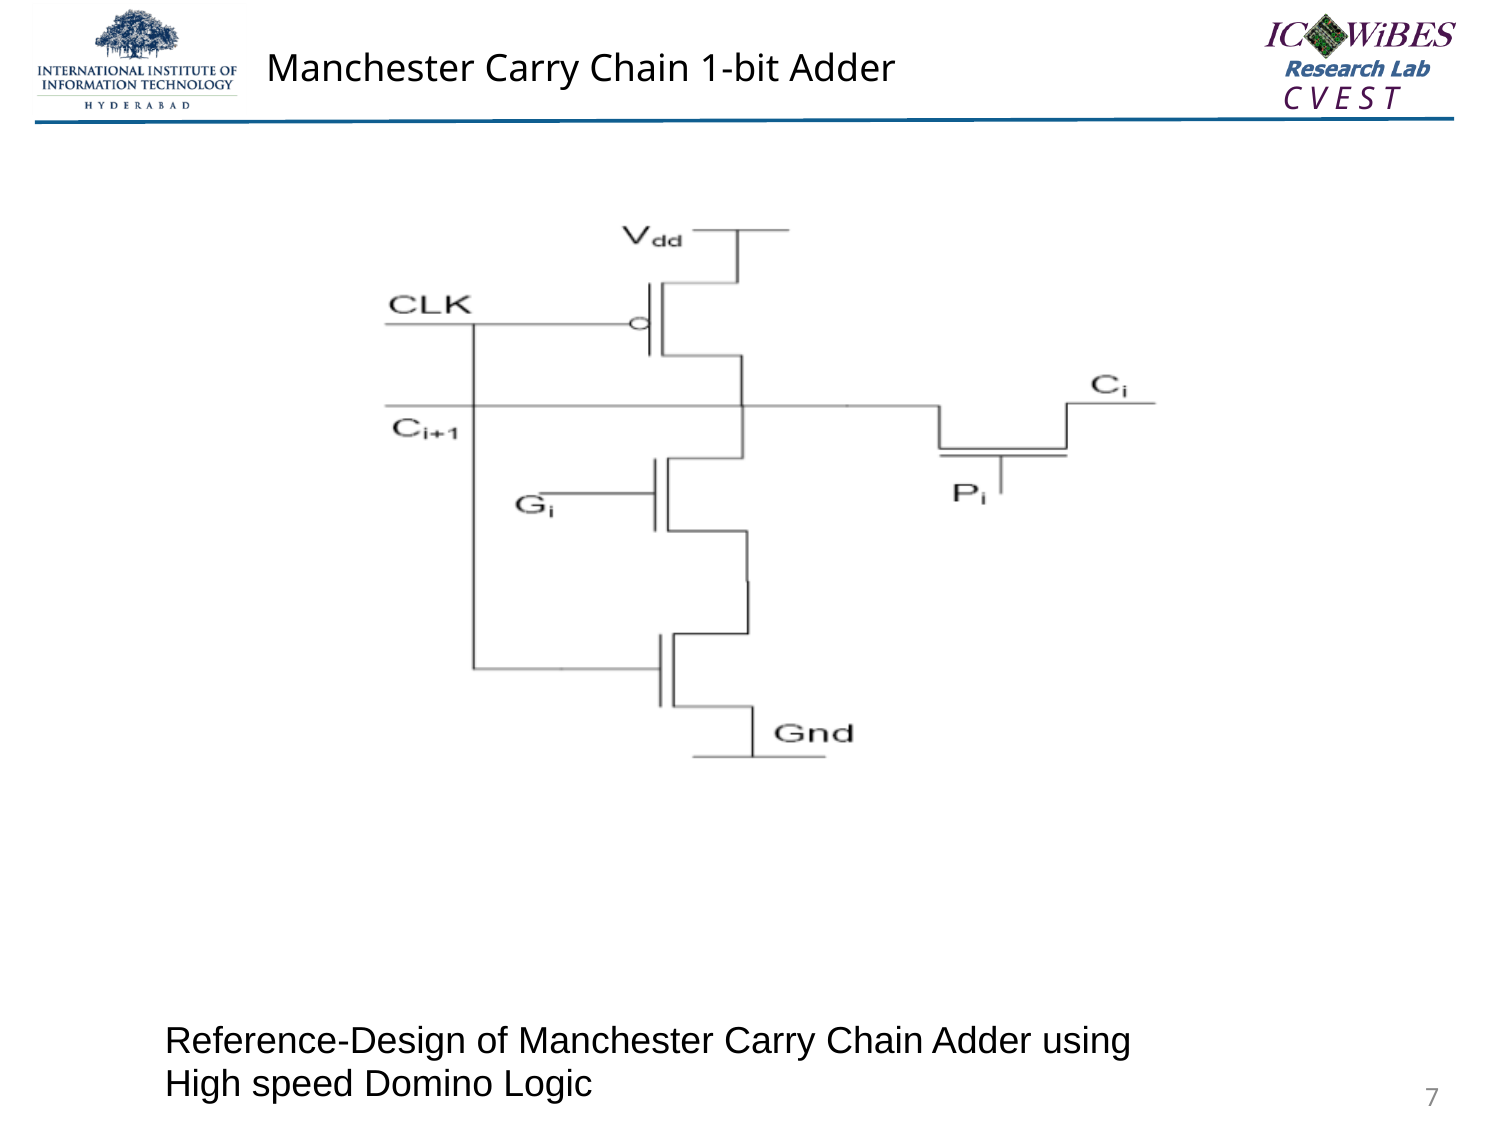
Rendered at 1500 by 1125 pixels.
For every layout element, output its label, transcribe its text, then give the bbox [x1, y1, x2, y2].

picture [31, 2, 247, 115]
text_box Reference-Design of Manchester Carry Chain Adder using High speed Domino Logic [150, 1012, 1147, 1112]
slide_number <number> [1329, 1074, 1455, 1123]
picture [1261, 12, 1458, 82]
picture [306, 170, 1201, 788]
title Manchester Carry Chain 1-bit Adder [251, 23, 1195, 110]
